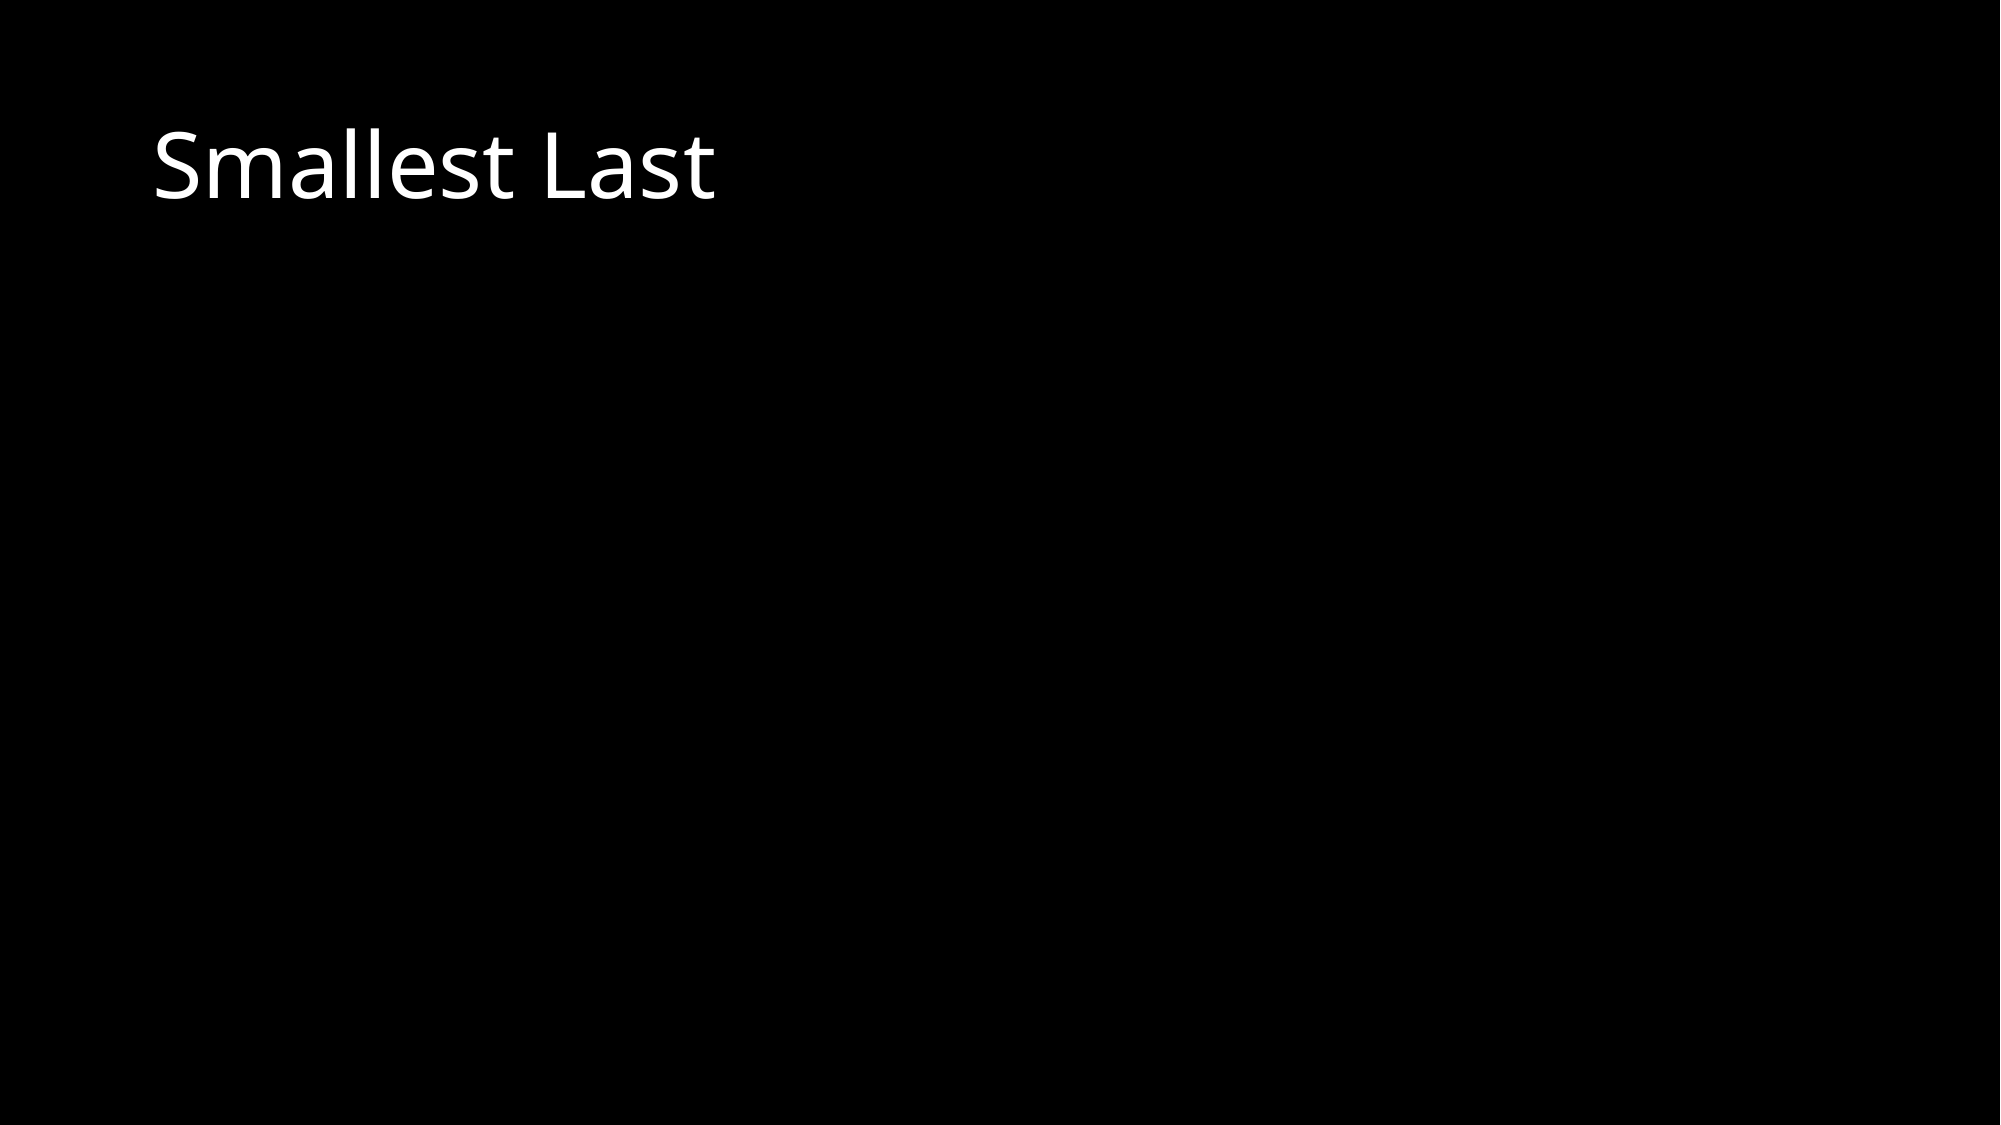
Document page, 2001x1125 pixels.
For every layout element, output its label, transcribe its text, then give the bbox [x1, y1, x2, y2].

title Smallest Last [137, 59, 1863, 278]
